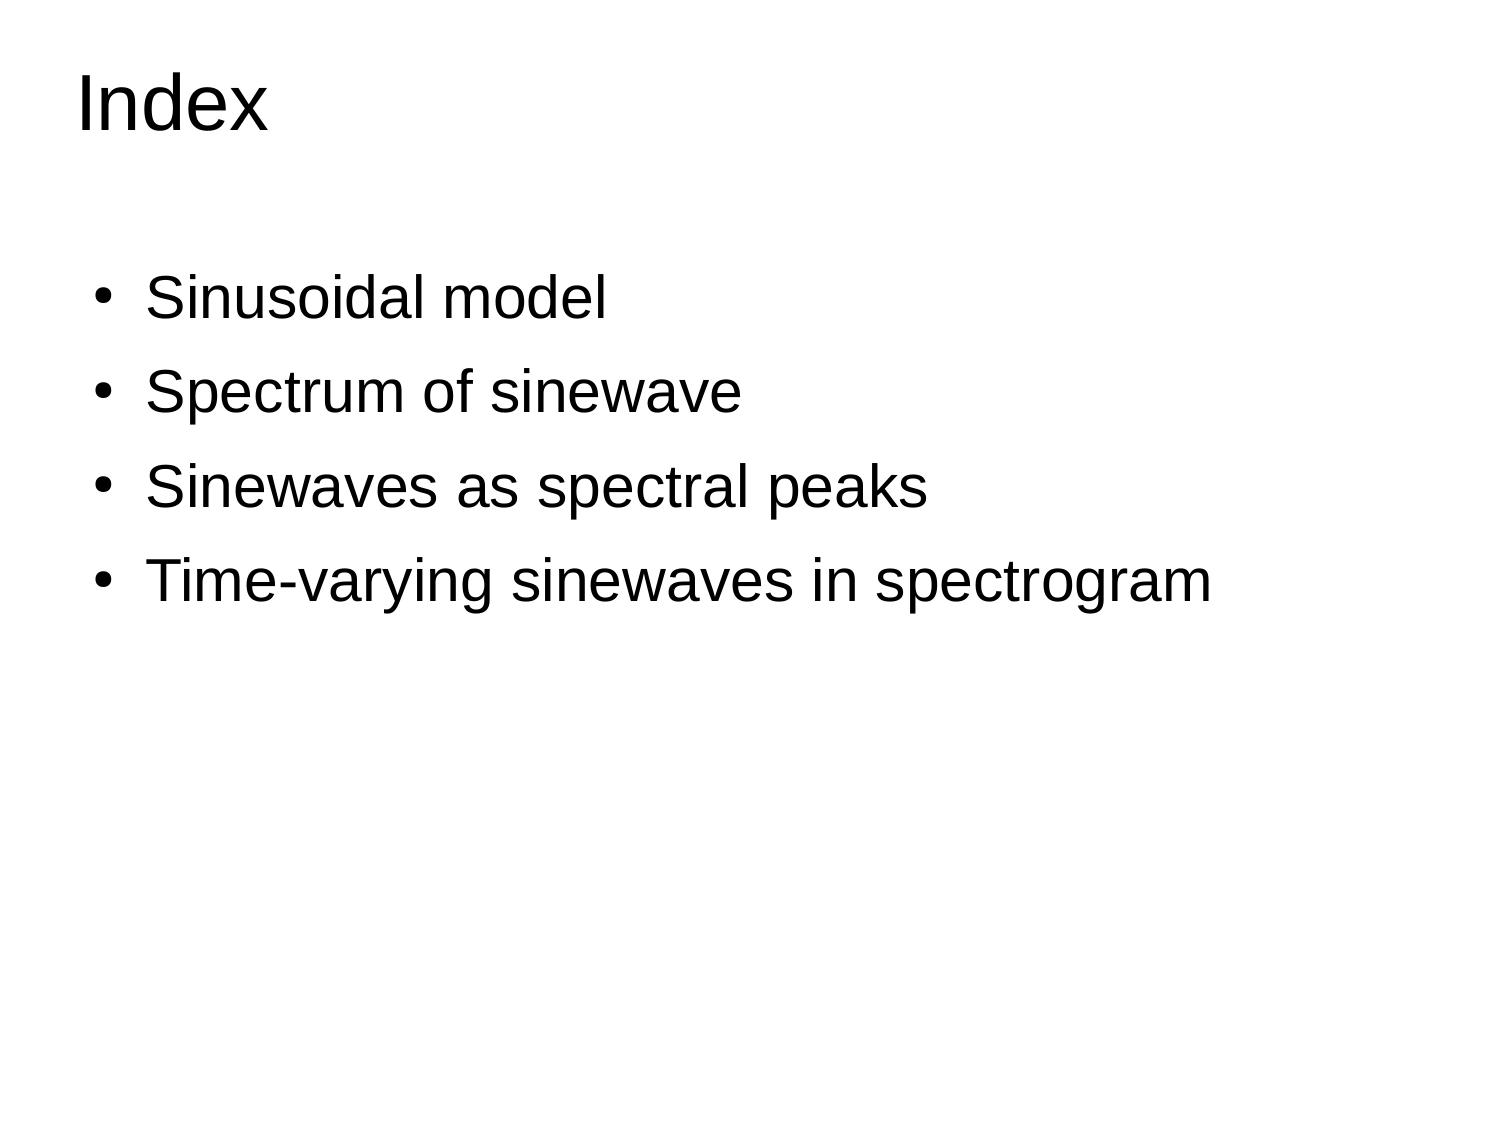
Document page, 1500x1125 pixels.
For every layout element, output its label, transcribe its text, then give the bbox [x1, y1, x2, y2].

list Sinusoidal model Spectrum of sinewave Sinewaves as spectral peaks Time-varying sinewaves in spectrogram [75, 263, 1425, 916]
title Index [75, 9, 1425, 198]
